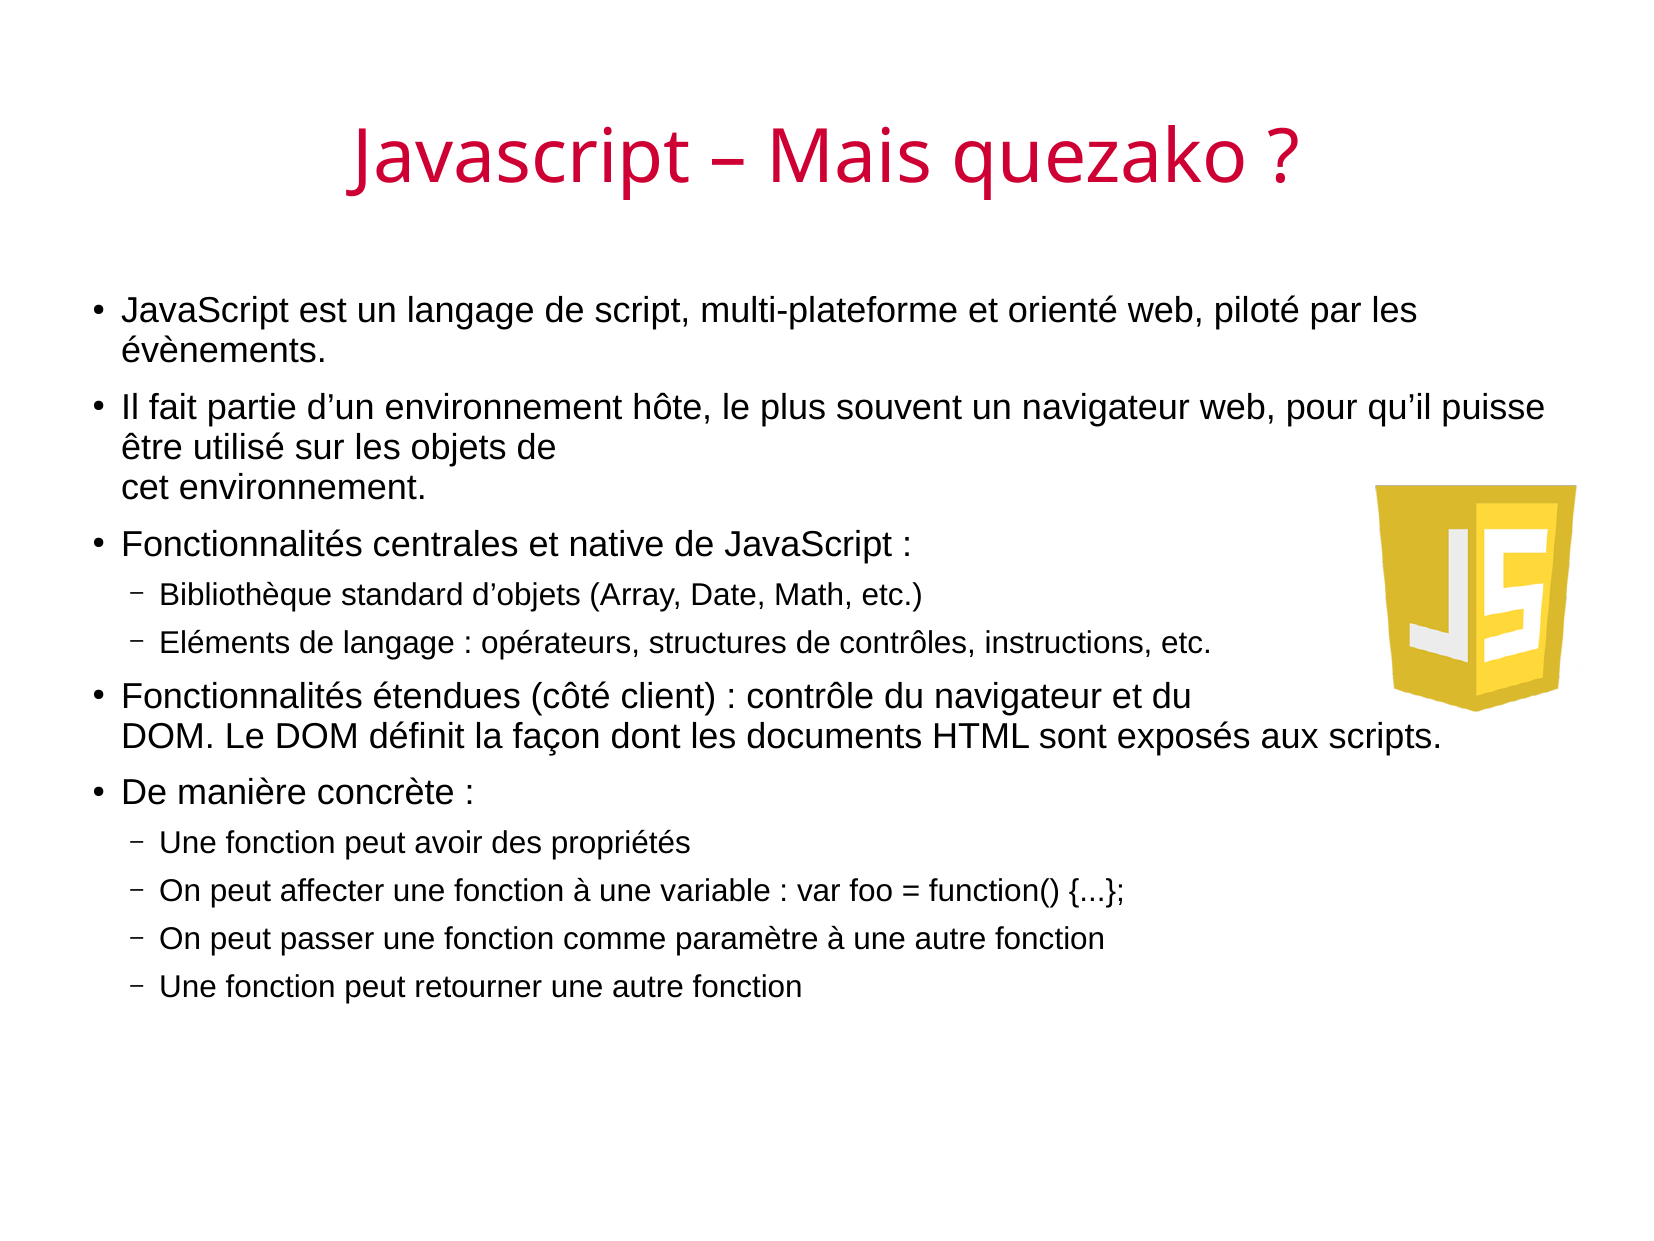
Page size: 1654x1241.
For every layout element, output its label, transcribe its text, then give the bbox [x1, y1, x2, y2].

list JavaScript est un langage de script, multi-plateforme et orienté web, piloté par les évènements. Il fait partie d’un environnement hôte, le plus souvent un navigateur web, pour qu’il puisse être utilisé sur les objets de cet environnement. Fonctionnalités centrales et native de JavaScript : Bibliothèque standard d’objets (Array, Date, Math, etc.) Eléments de langage : opérateurs, structures de contrôles, instructions, etc. Fonctionnalités étendues (côté client) : contrôle du navigateur et du DOM. Le DOM définit la façon dont les documents HTML sont exposés aux scripts. De manière concrète : Une fonction peut avoir des propriétés On peut affecter une fonction à une variable : var foo = function() {...}; On peut passer une fonction comme paramètre à une autre fonction Une fonction peut retourner une autre fonction [82, 290, 1571, 1010]
title Javascript – Mais quezako ? [82, 49, 1571, 257]
picture [1251, 472, 1654, 725]
